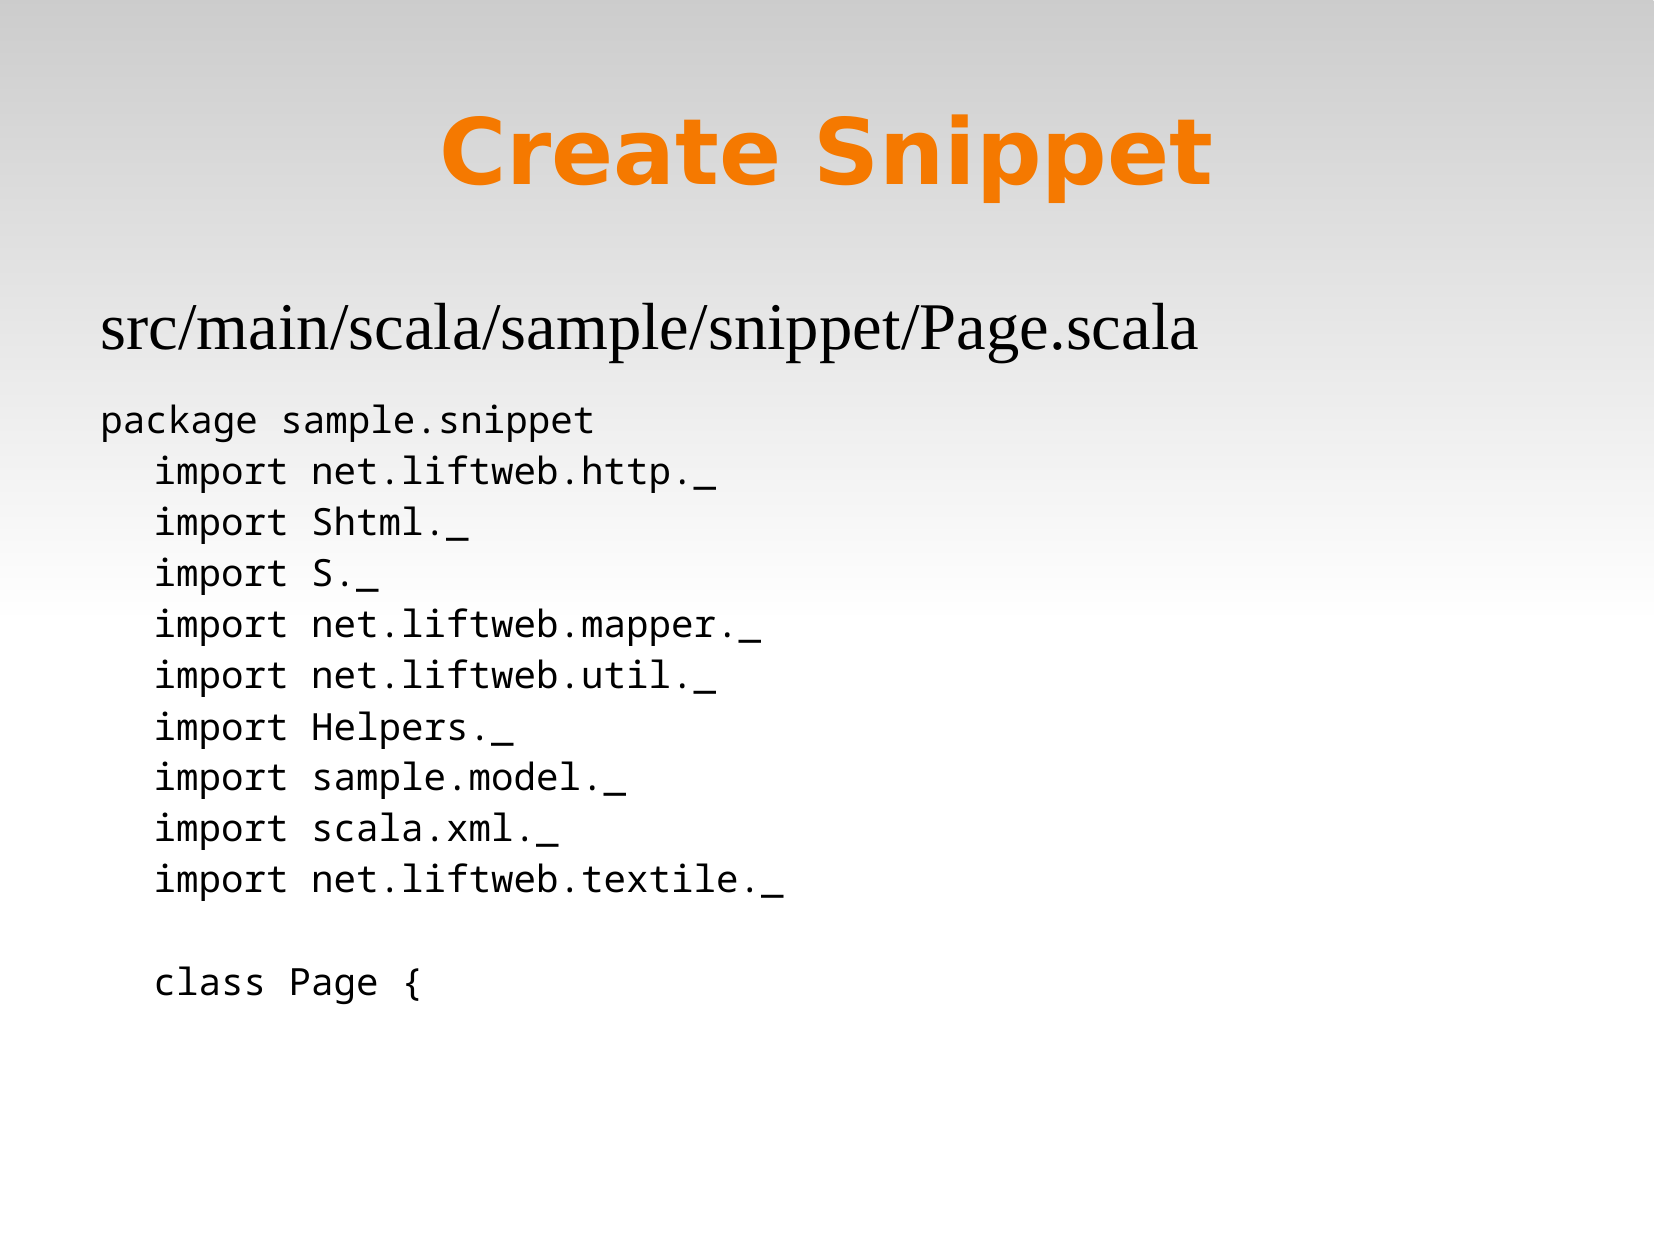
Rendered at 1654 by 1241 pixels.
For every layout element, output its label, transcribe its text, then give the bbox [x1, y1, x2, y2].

title Create Snippet [82, 56, 1571, 250]
list src/main/scala/sample/snippet/Page.scala package sample.snippet import net.liftweb.http._ import Shtml._ import S._ import net.liftweb.mapper._ import net.liftweb.util._ import Helpers._ import sample.model._ import scala.xml._ import net.liftweb.textile._ class Page { [82, 290, 1571, 1094]
